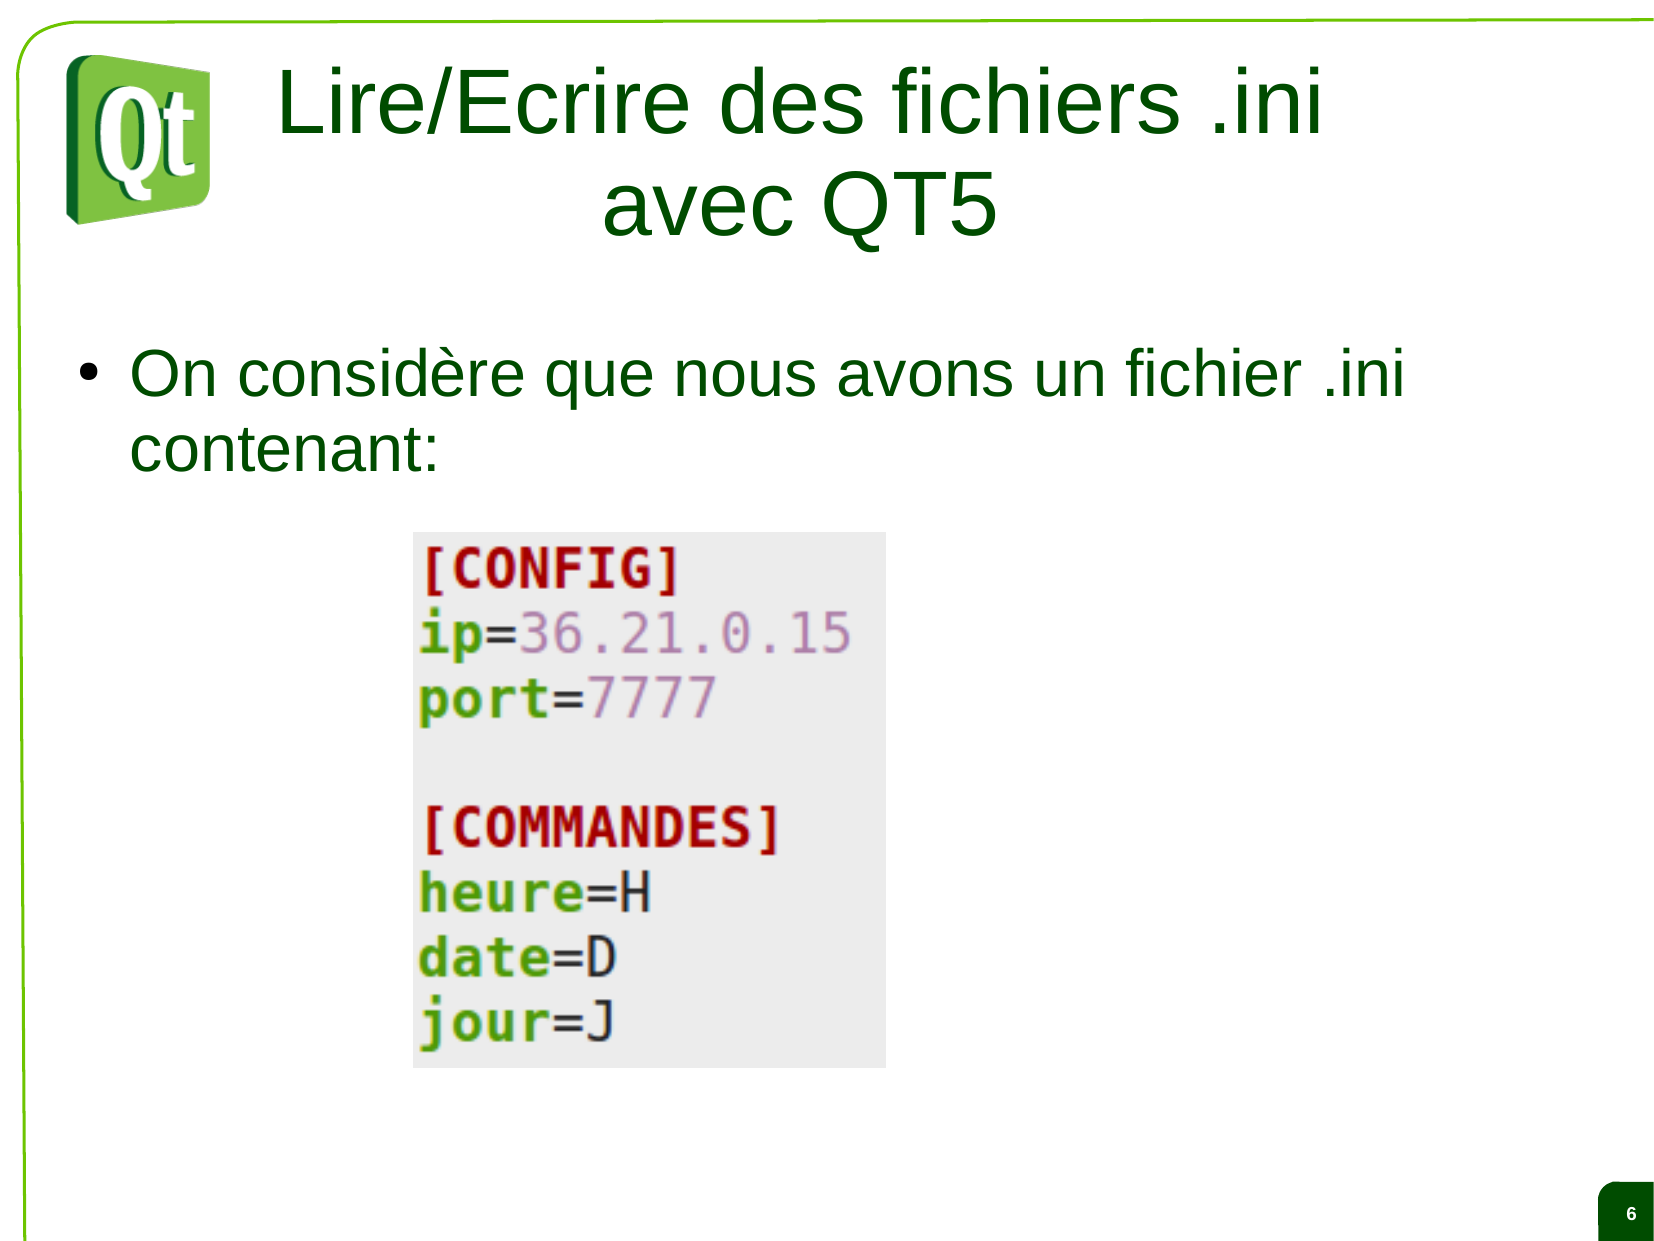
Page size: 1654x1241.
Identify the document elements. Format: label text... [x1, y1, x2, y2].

list On considère que nous avons un fichier .ini contenant: [59, 336, 1625, 1056]
picture [66, 55, 210, 225]
title Lire/Ecrire des fichiers .ini avec QT5 [263, 49, 1339, 257]
picture [413, 532, 886, 1068]
